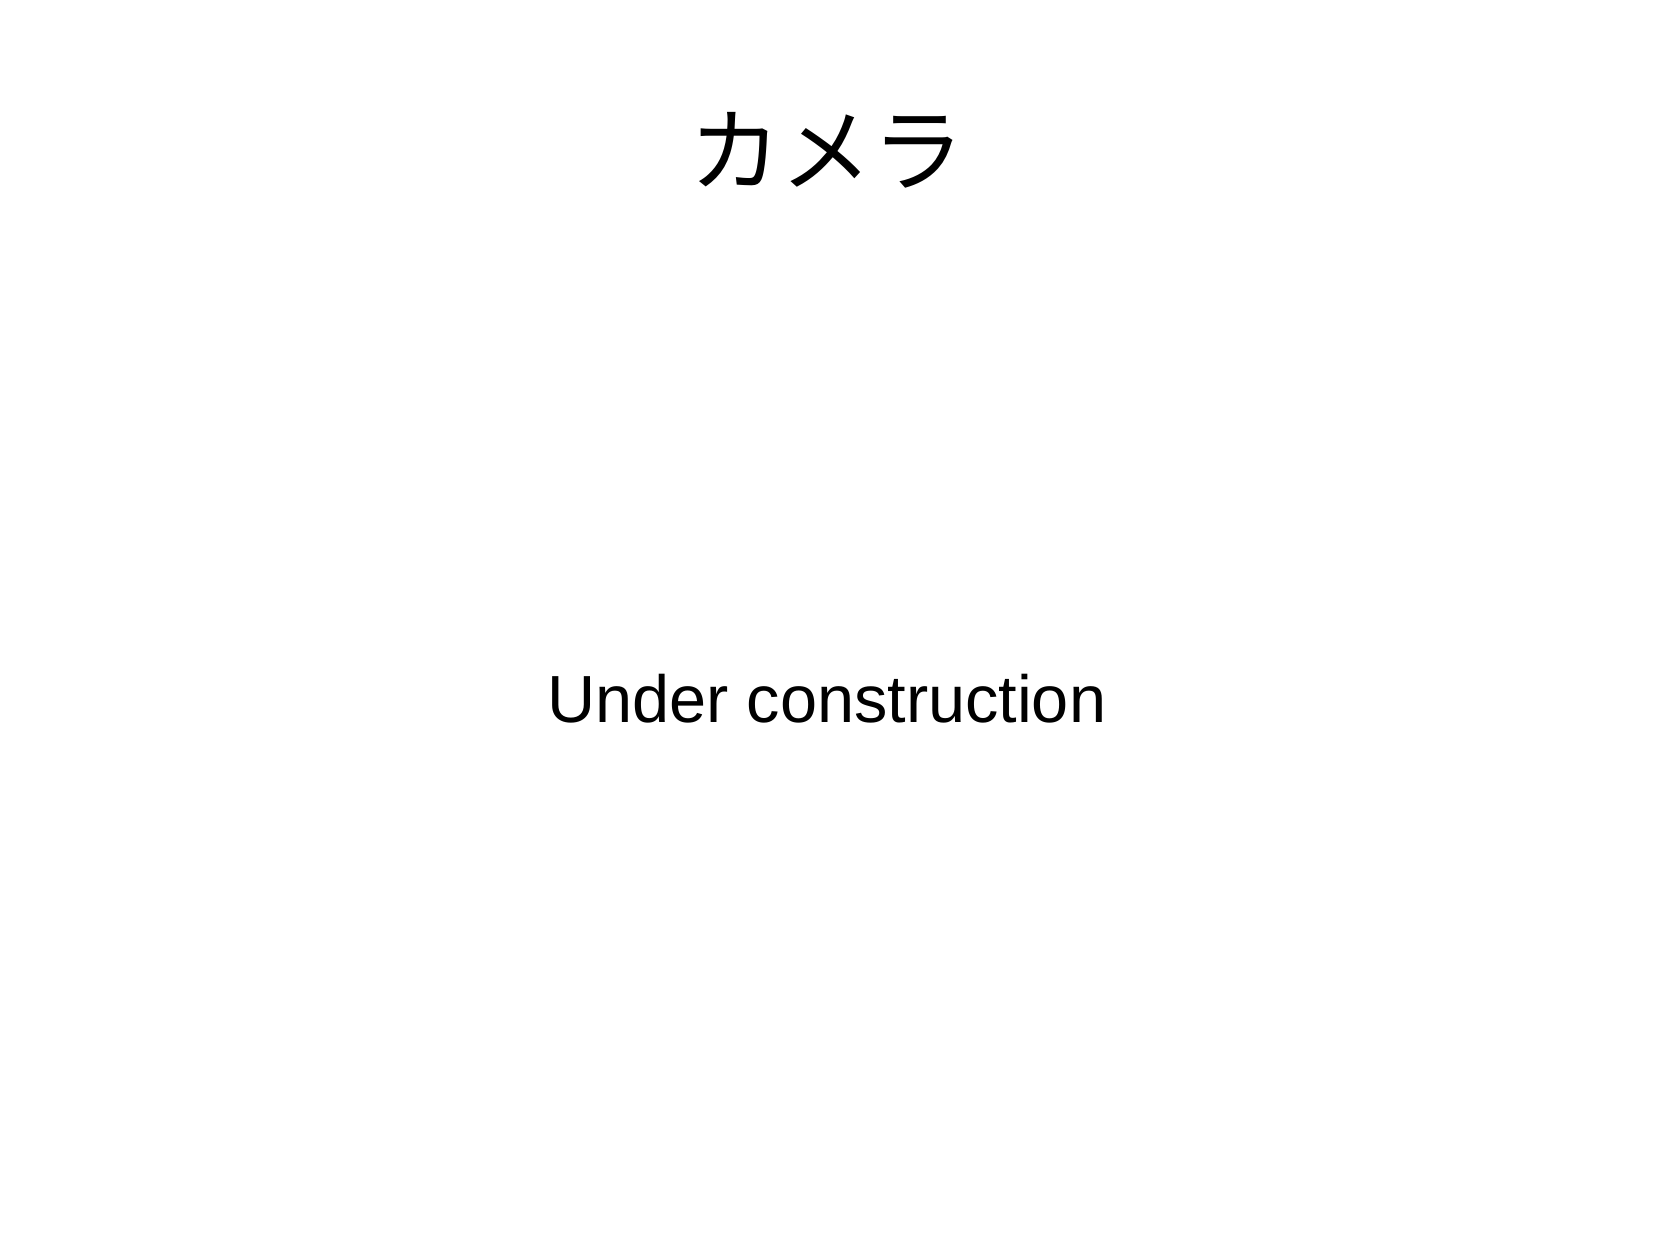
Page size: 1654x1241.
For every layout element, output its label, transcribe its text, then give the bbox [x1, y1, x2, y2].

subtitle Under construction [82, 297, 1571, 1102]
title カメラ [82, 49, 1571, 257]
